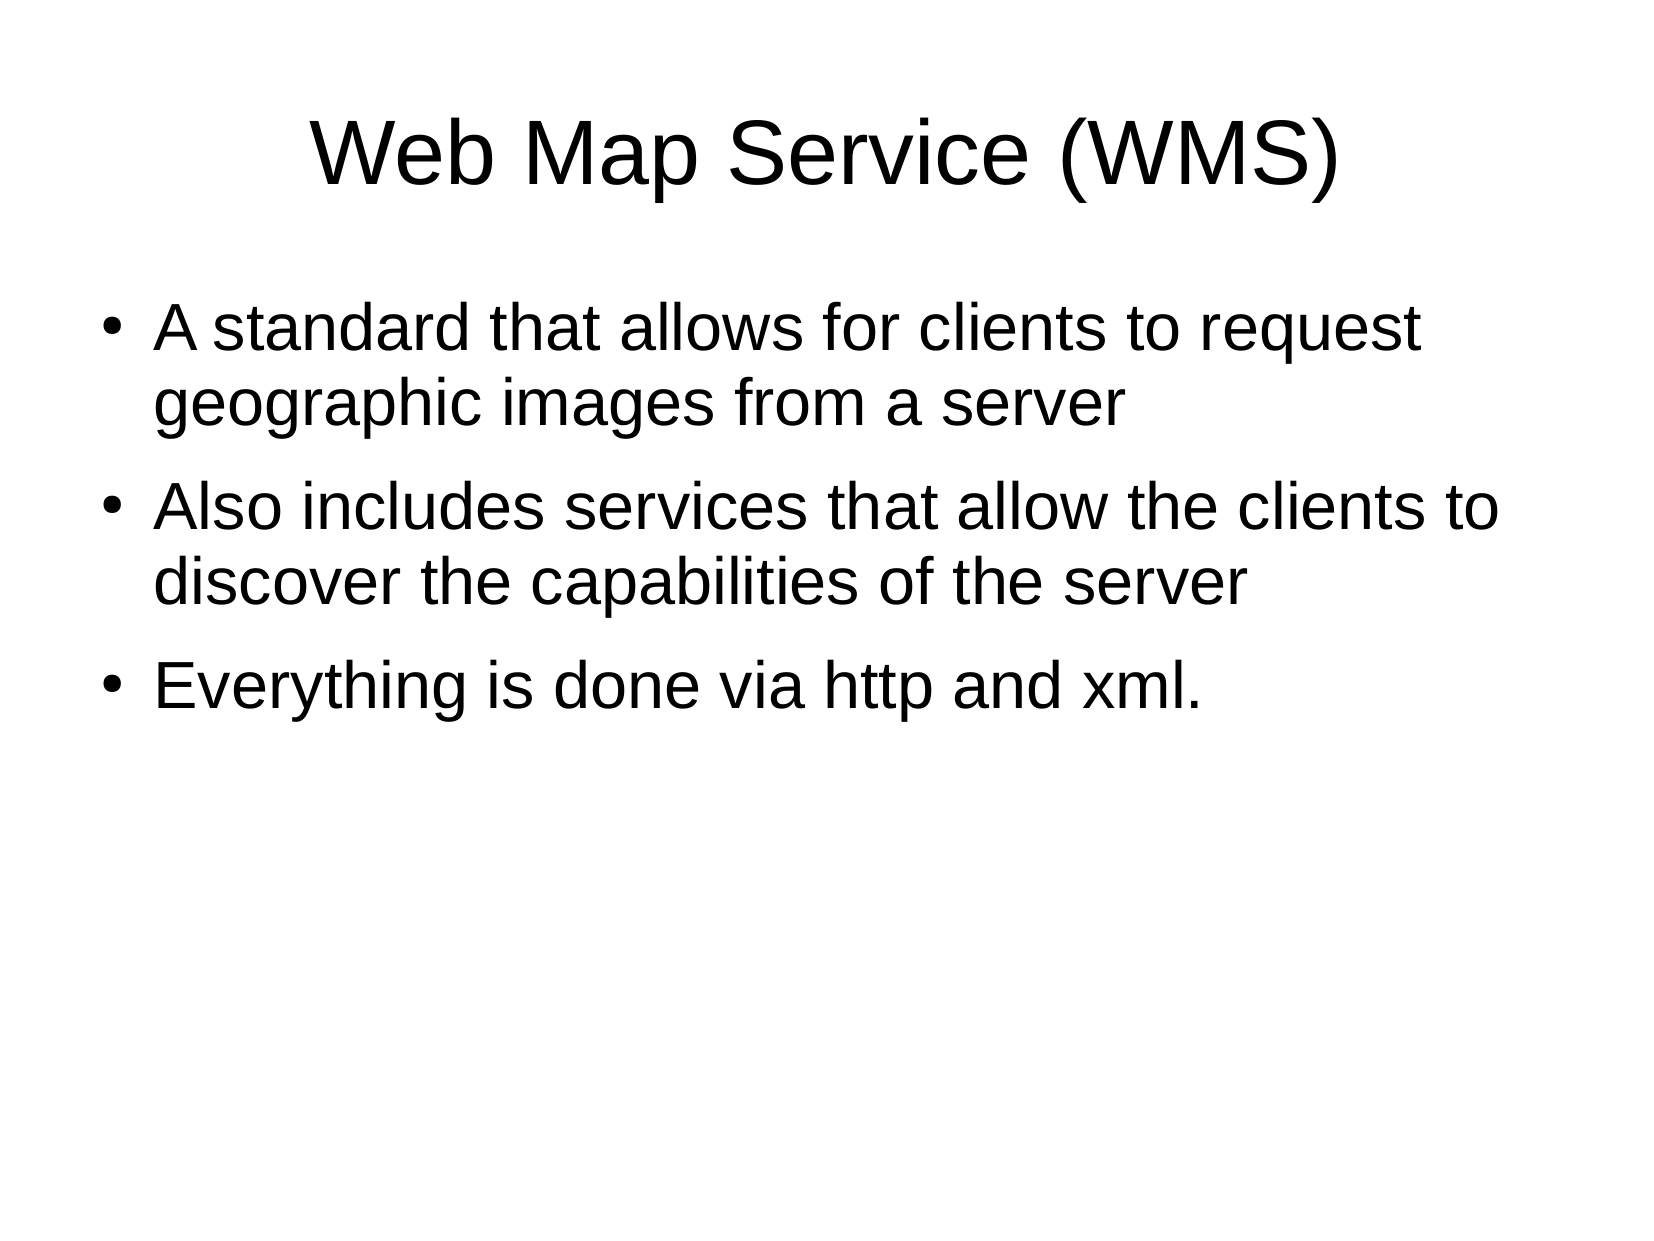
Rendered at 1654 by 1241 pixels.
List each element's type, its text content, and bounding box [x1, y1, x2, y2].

title Web Map Service (WMS) [82, 49, 1571, 257]
list A standard that allows for clients to request geographic images from a server Also includes services that allow the clients to discover the capabilities of the server Everything is done via http and xml. [82, 290, 1538, 1010]
